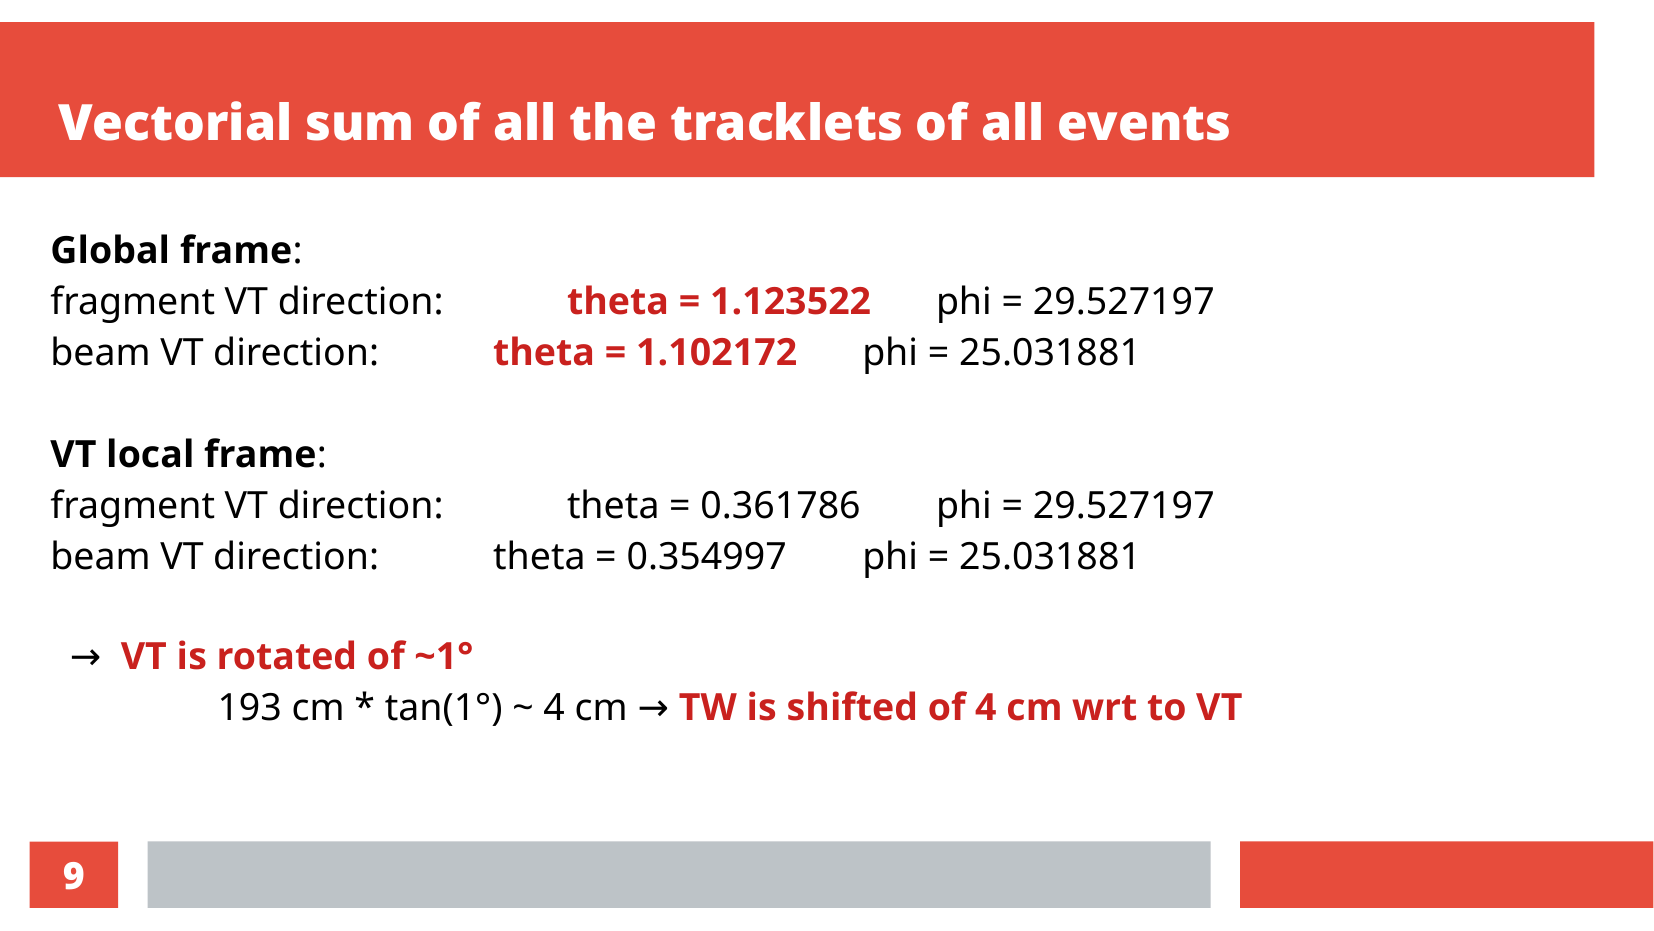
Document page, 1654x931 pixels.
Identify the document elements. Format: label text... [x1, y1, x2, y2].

title Vectorial sum of all the tracklets of all events [59, 44, 1595, 156]
text_box Global frame: fragment VT direction: theta = 1.123522 phi = 29.527197 beam VT direction: theta = 1.102172 phi = 25.031881 VT local frame: fragment VT direction: theta = 0.361786 phi = 29.527197 beam VT direction: theta = 0.354997 phi = 25.031881 [35, 216, 1569, 710]
text_box → VT is rotated of ~1° 193 cm * tan(1°) ~ 4 cm → TW is shifted of 4 cm wrt to VT [55, 622, 1419, 724]
